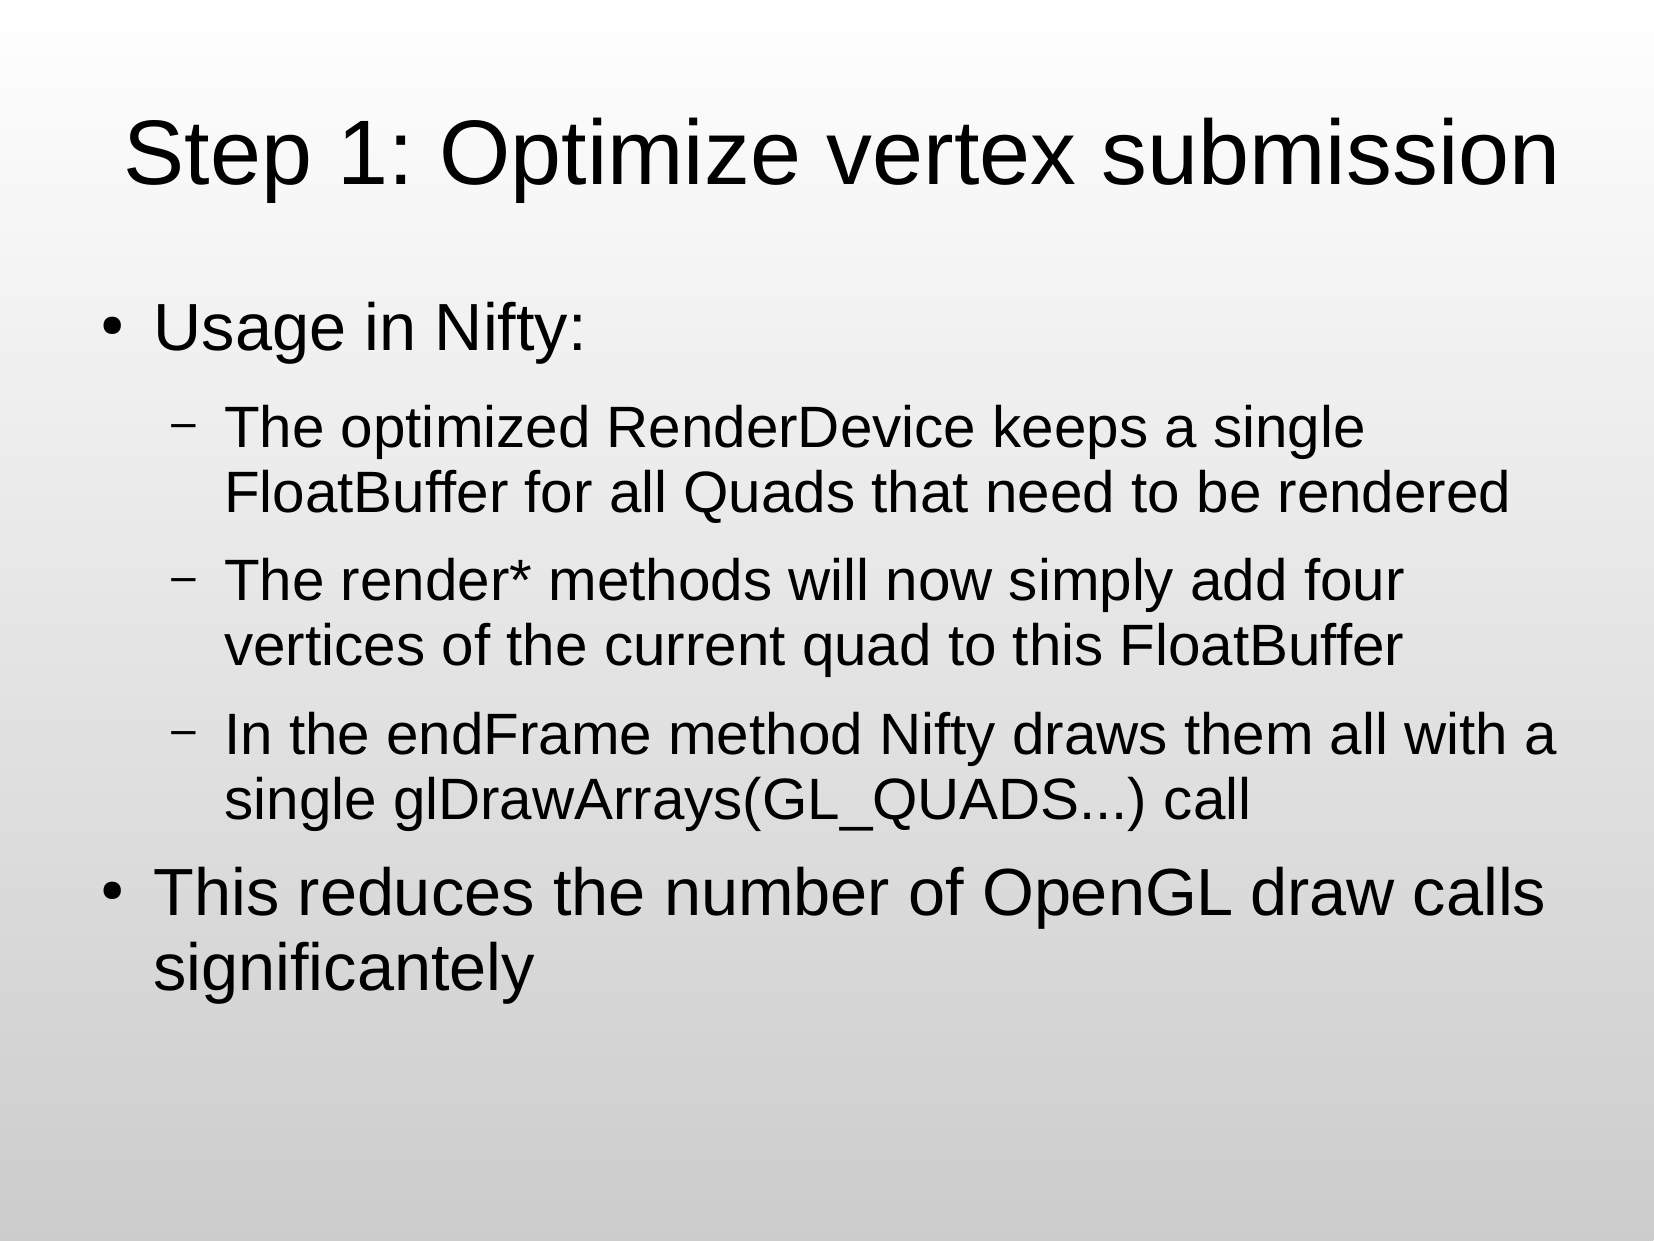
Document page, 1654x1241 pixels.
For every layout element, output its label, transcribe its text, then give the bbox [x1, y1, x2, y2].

list Usage in Nifty: The optimized RenderDevice keeps a single FloatBuffer for all Quads that need to be rendered The render* methods will now simply add four vertices of the current quad to this FloatBuffer In the endFrame method Nifty draws them all with a single glDrawArrays(GL_QUADS...) call This reduces the number of OpenGL draw calls significantely [82, 290, 1571, 1109]
title Step 1: Optimize vertex submission [82, 49, 1571, 257]
